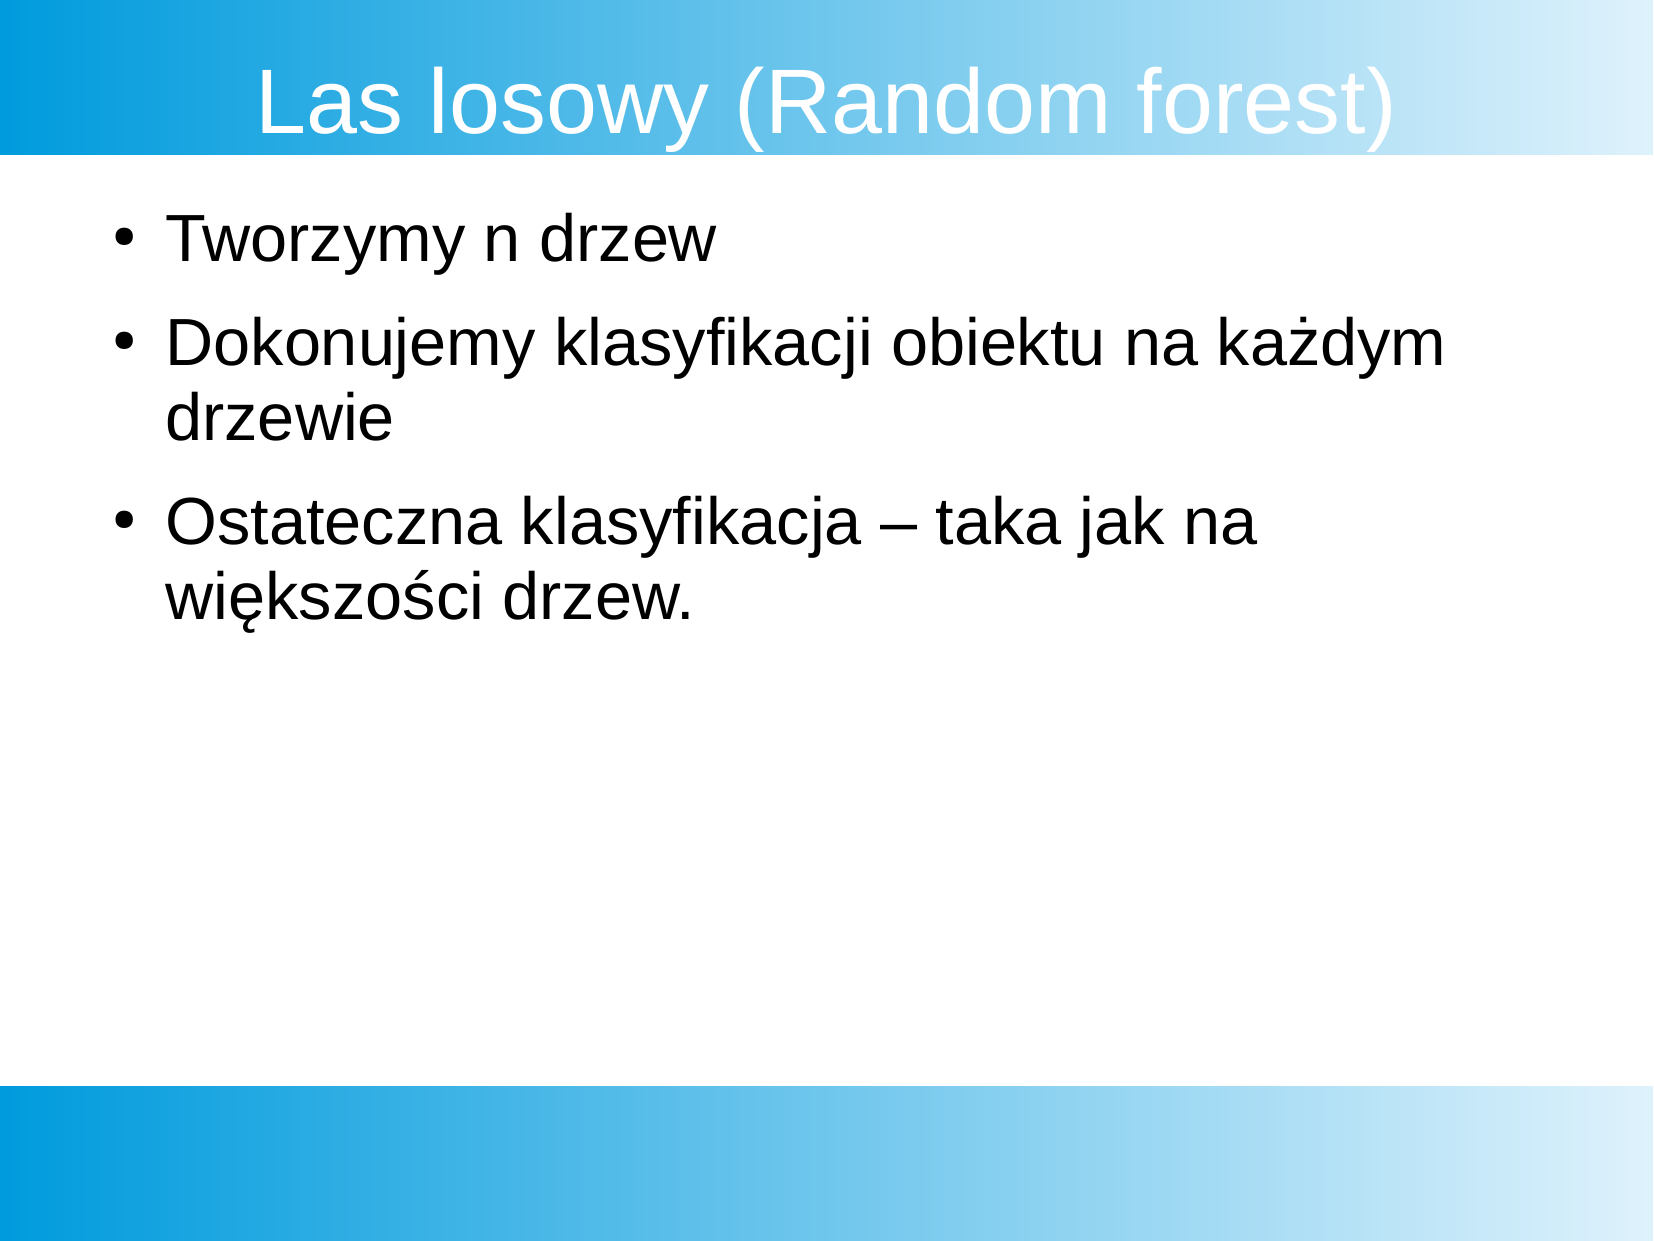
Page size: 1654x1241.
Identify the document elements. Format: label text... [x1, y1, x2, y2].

list Tworzymy n drzew Dokonujemy klasyfikacji obiektu na każdym drzewie Ostateczna klasyfikacja – taka jak na większości drzew. [94, 200, 1583, 1004]
title Las losowy (Random forest) [82, 49, 1571, 155]
